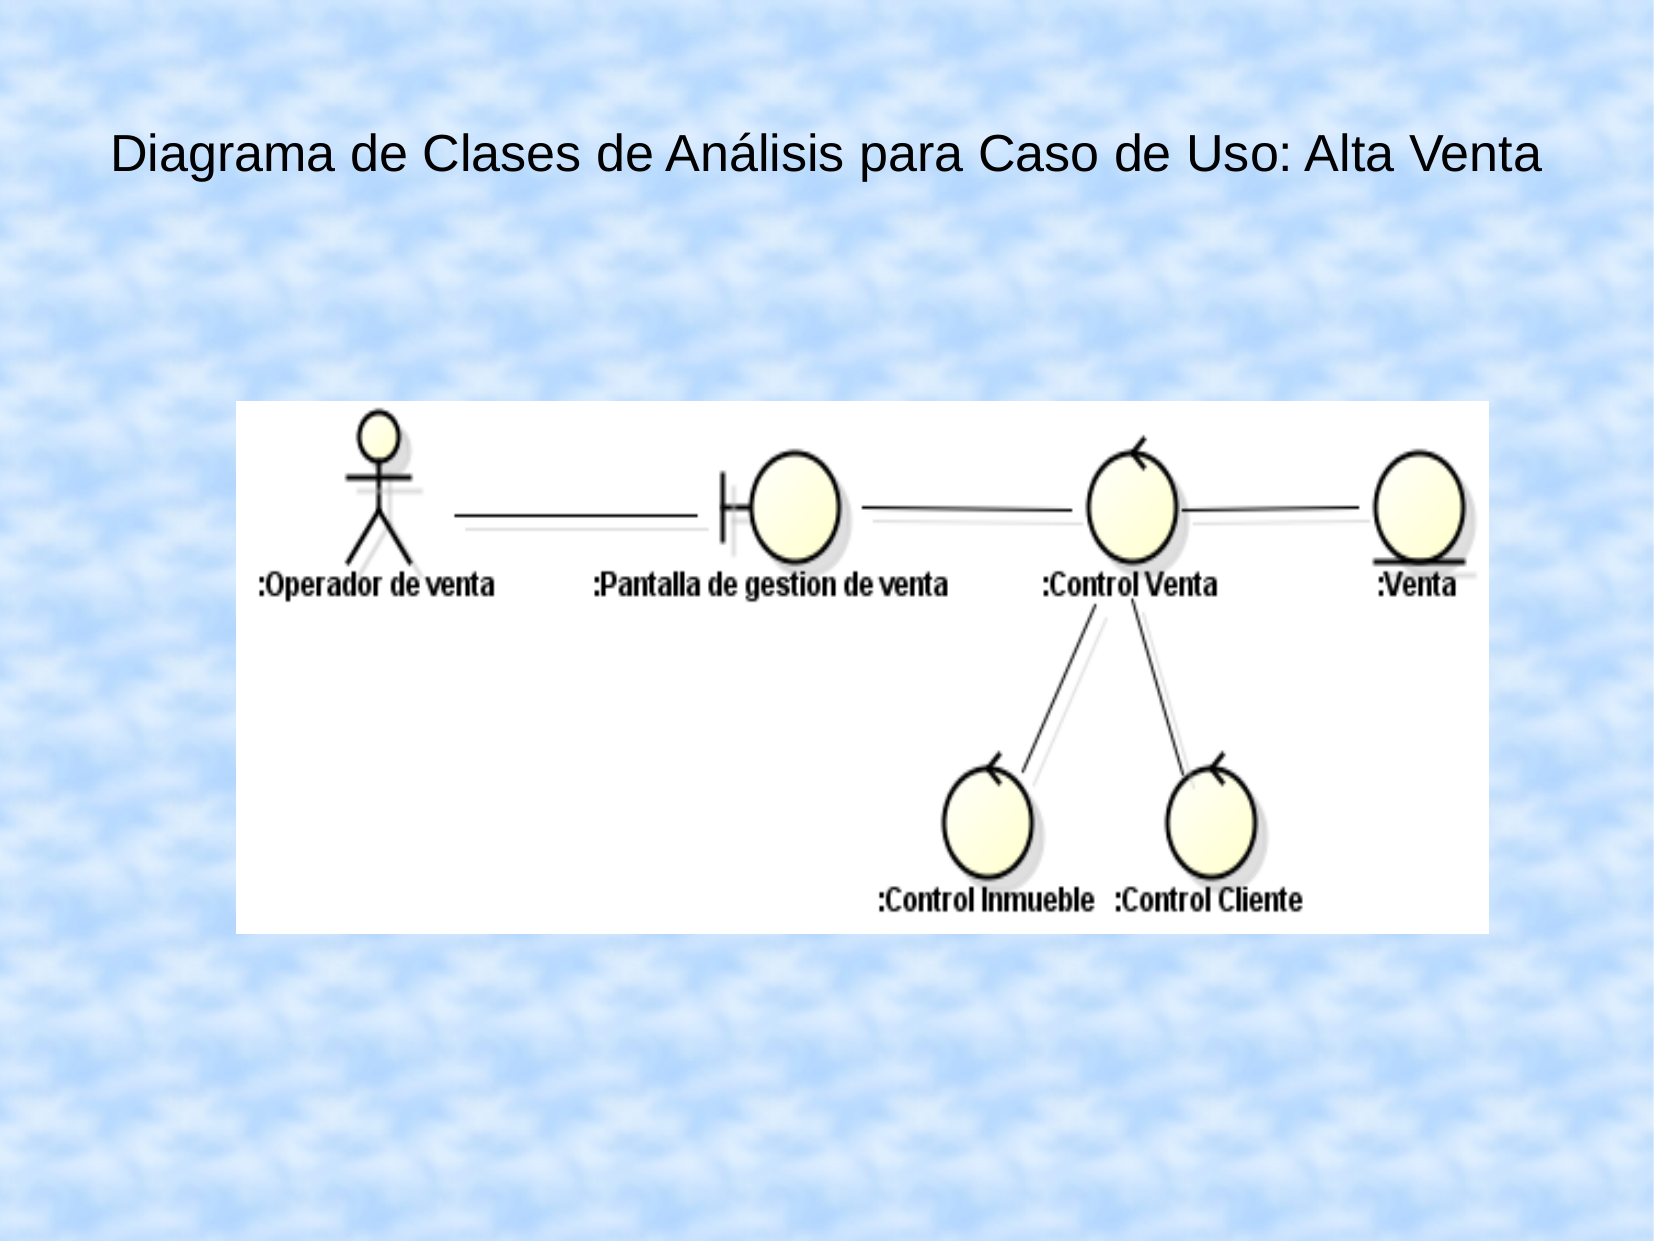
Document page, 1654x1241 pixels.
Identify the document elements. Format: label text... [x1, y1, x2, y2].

picture [0, 0, 1654, 1241]
title Diagrama de Clases de Análisis para Caso de Uso: Alta Venta [82, 49, 1571, 257]
